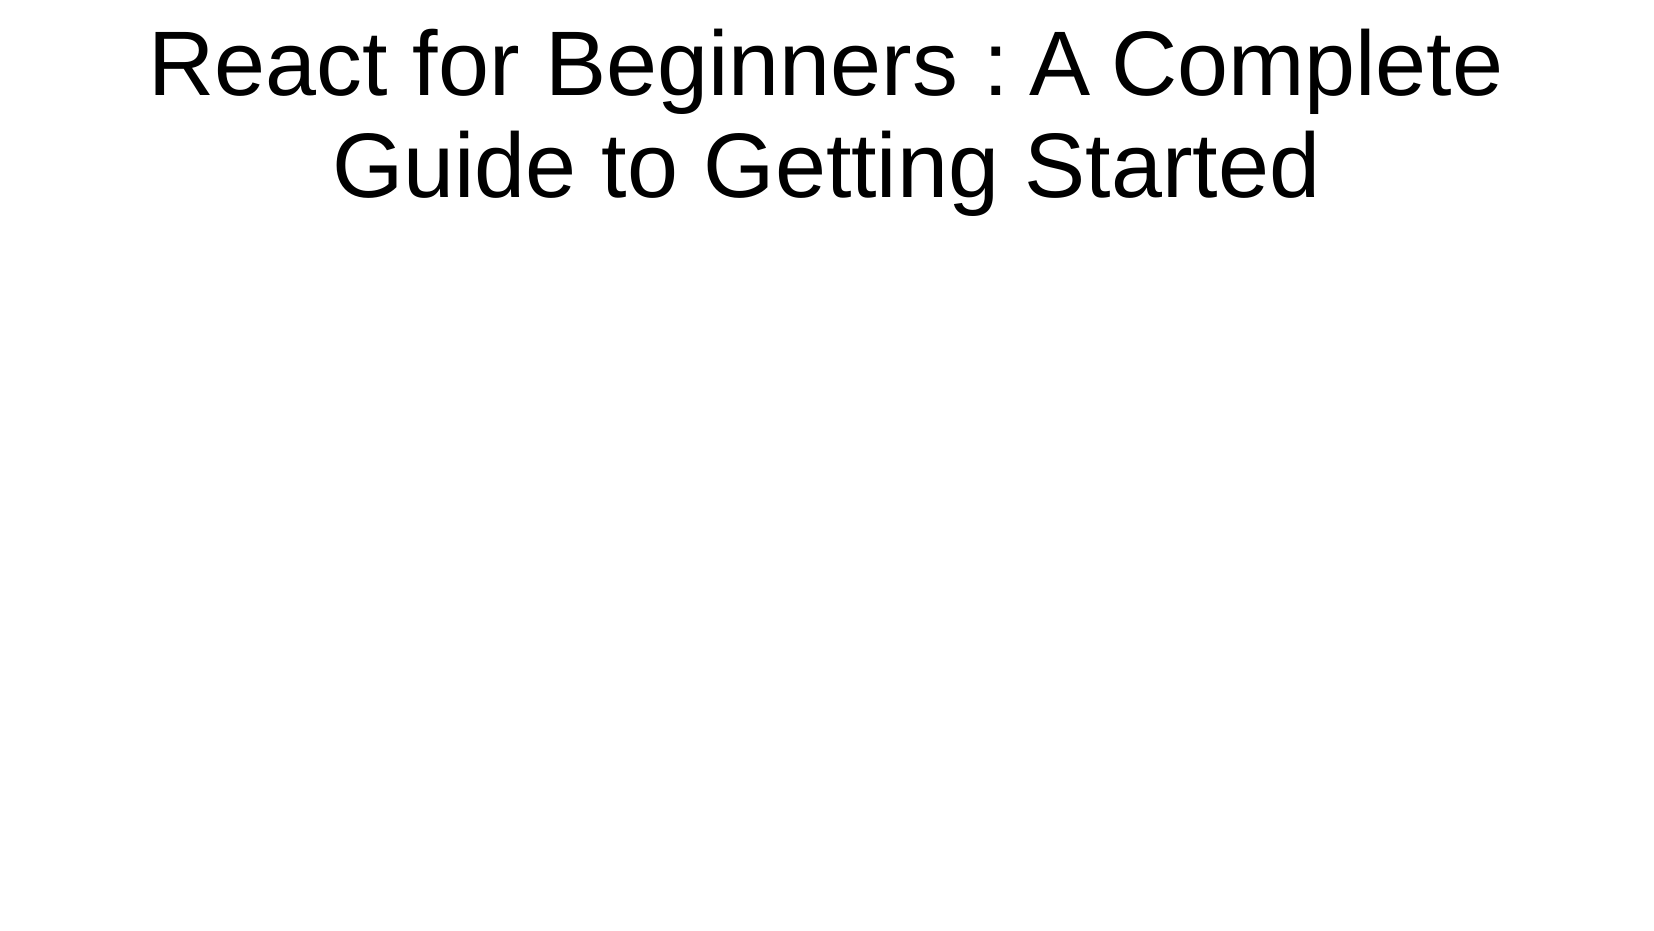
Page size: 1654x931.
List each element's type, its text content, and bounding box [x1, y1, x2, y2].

title React for Beginners : A Complete Guide to Getting Started [82, 12, 1571, 218]
